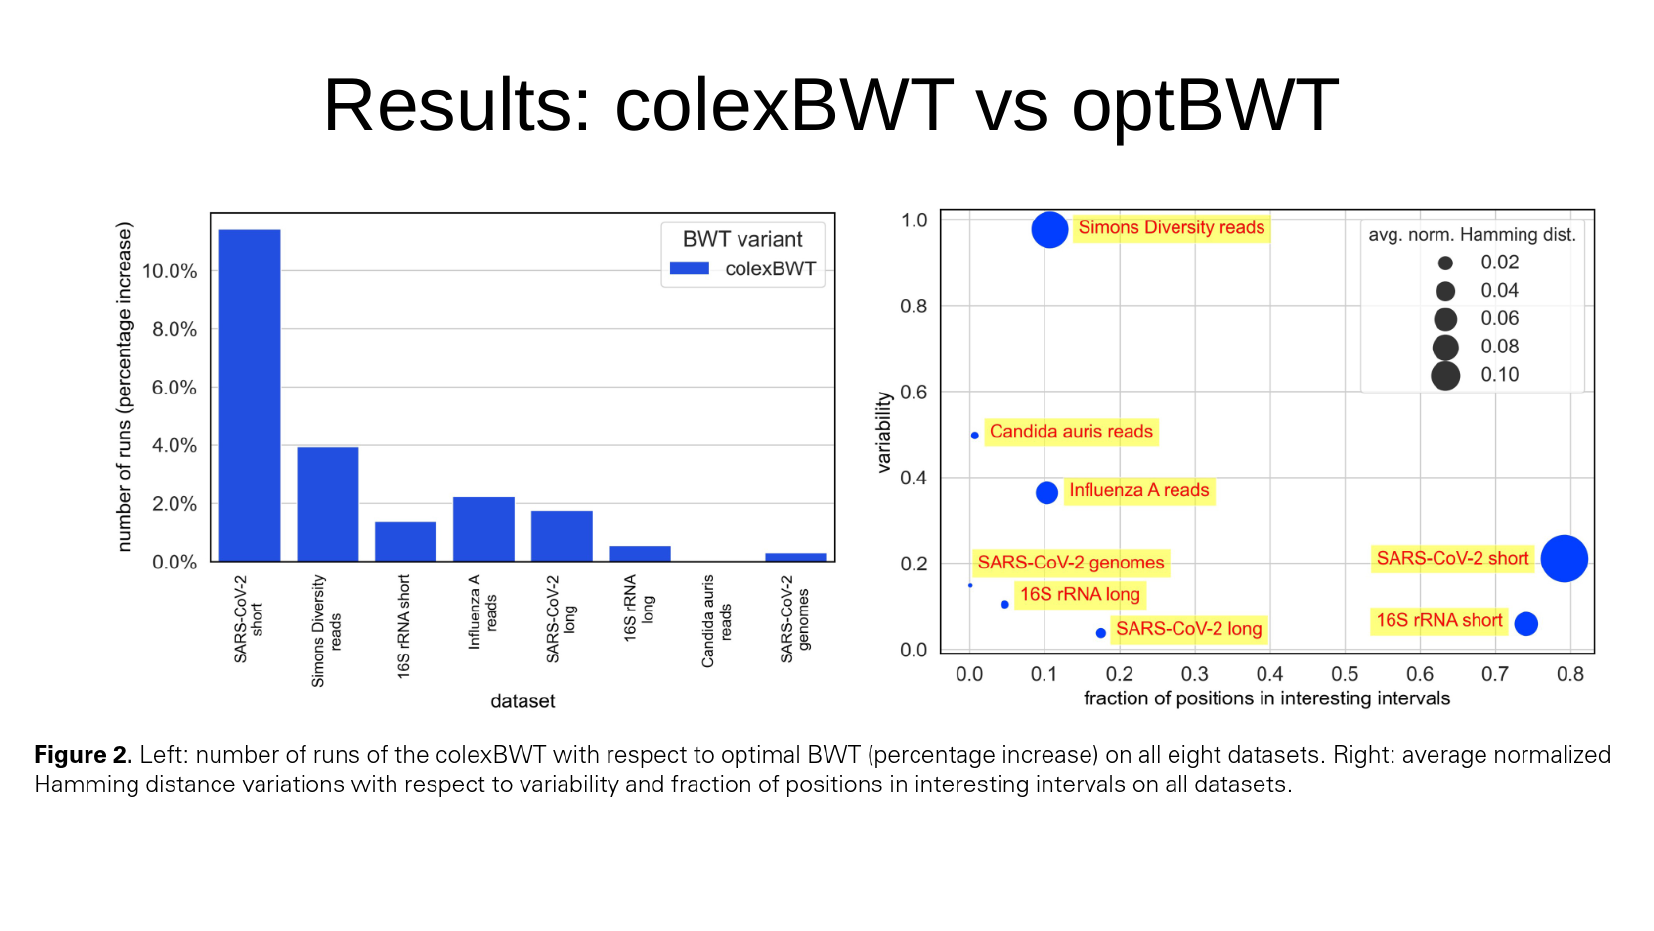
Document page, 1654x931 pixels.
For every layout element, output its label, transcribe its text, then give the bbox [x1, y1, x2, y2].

title Results: colexBWT vs optBWT [88, 1, 1577, 207]
picture [0, 177, 1654, 828]
